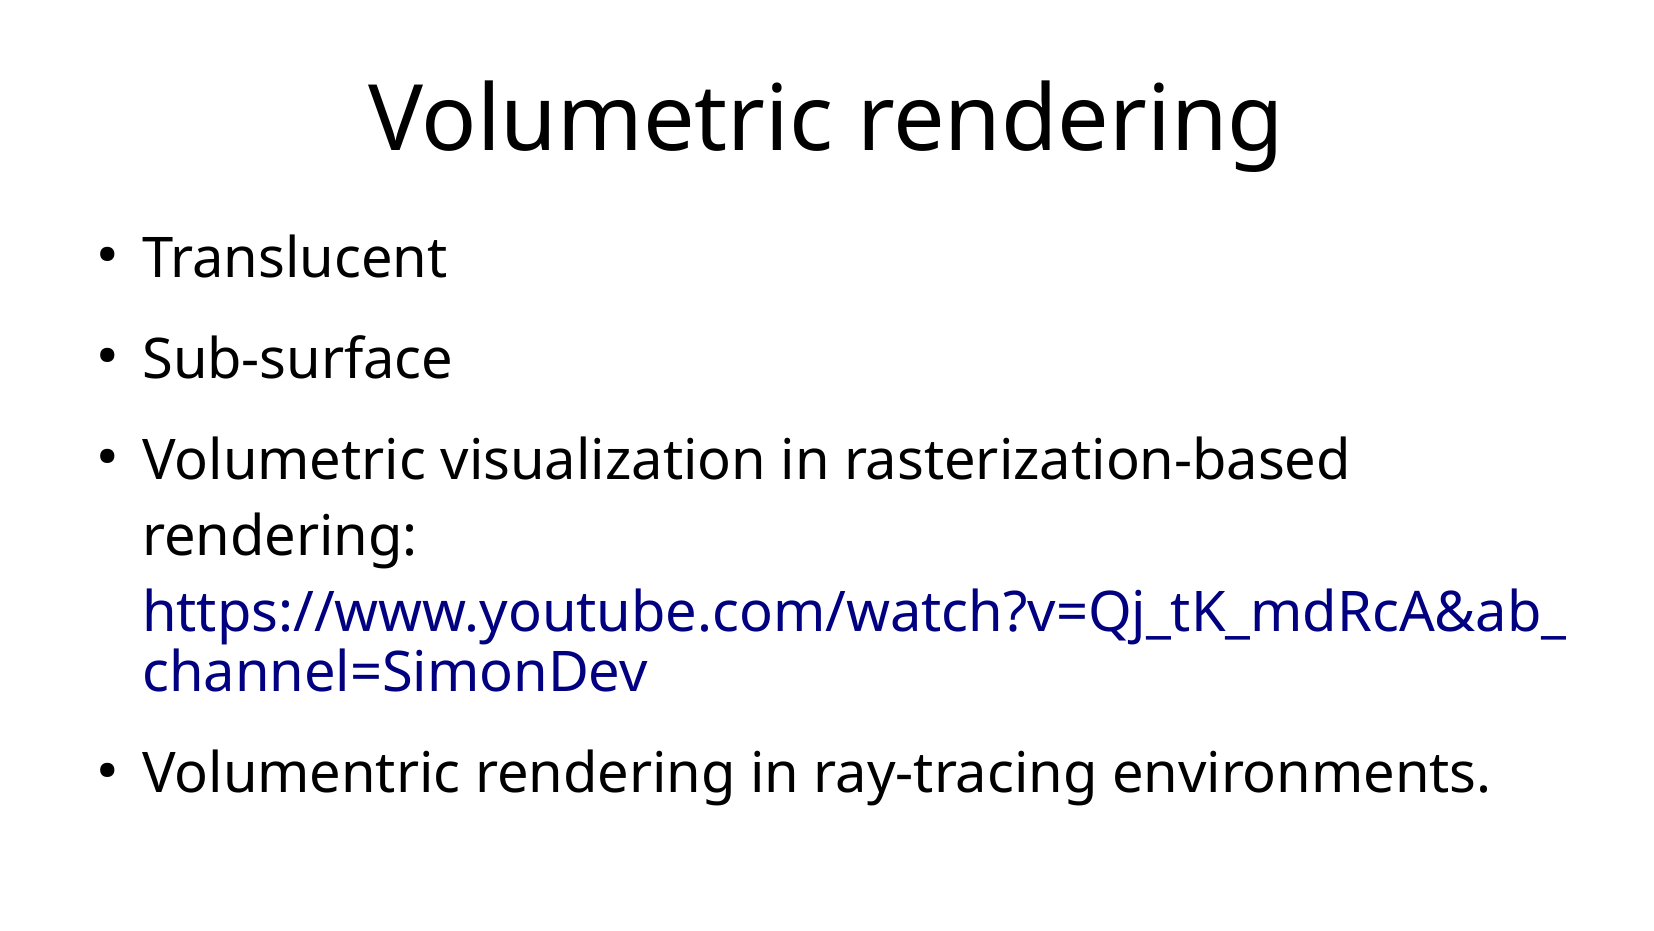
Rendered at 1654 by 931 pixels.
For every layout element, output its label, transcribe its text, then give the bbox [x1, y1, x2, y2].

list Translucent Sub-surface Volumetric visualization in rasterization-based rendering: https://www.youtube.com/watch?v=Qj_tK_mdRcA&ab_channel=SimonDev Volumentric rendering in ray-tracing environments. [82, 217, 1571, 758]
title Volumetric rendering [82, 37, 1571, 193]
